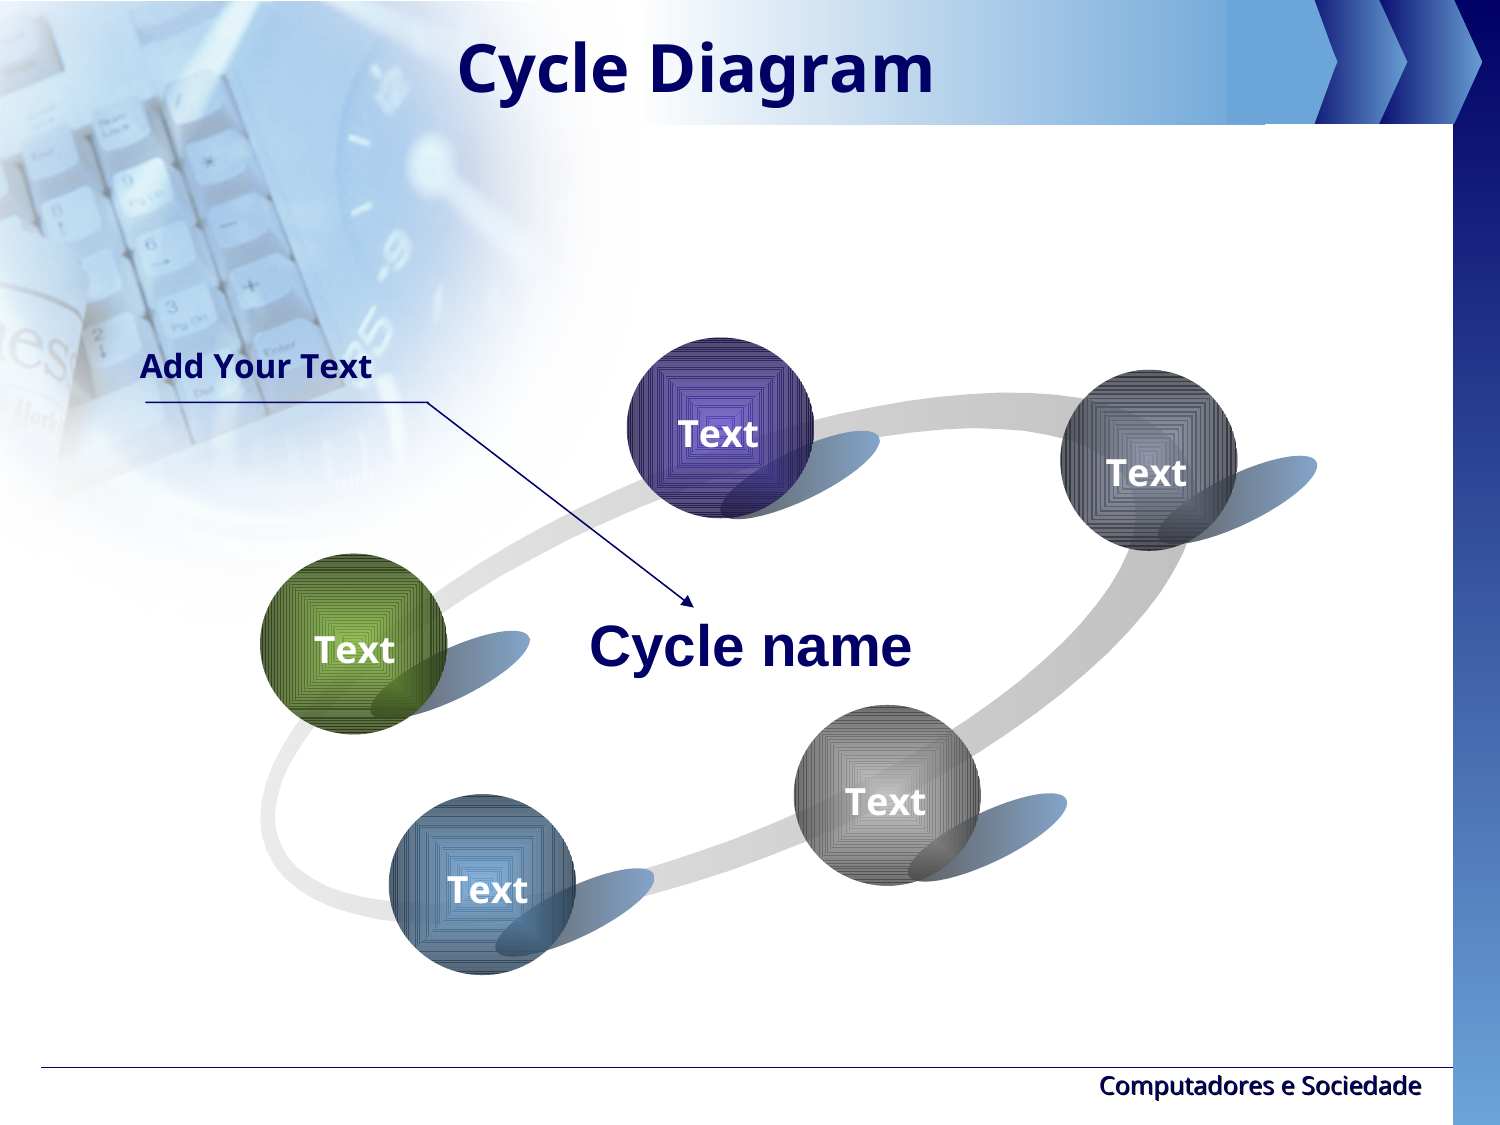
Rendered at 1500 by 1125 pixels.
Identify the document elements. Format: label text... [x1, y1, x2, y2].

text_box Cycle name [562, 600, 941, 686]
text_box [260, 337, 1318, 976]
text_box Text [1090, 441, 1203, 503]
text_box Text [662, 402, 775, 463]
text_box Text [298, 618, 411, 679]
text_box Text [432, 858, 544, 919]
text_box Add Your Text [124, 337, 463, 393]
title Cycle Diagram [74, 18, 1300, 115]
text_box Text [829, 769, 942, 831]
